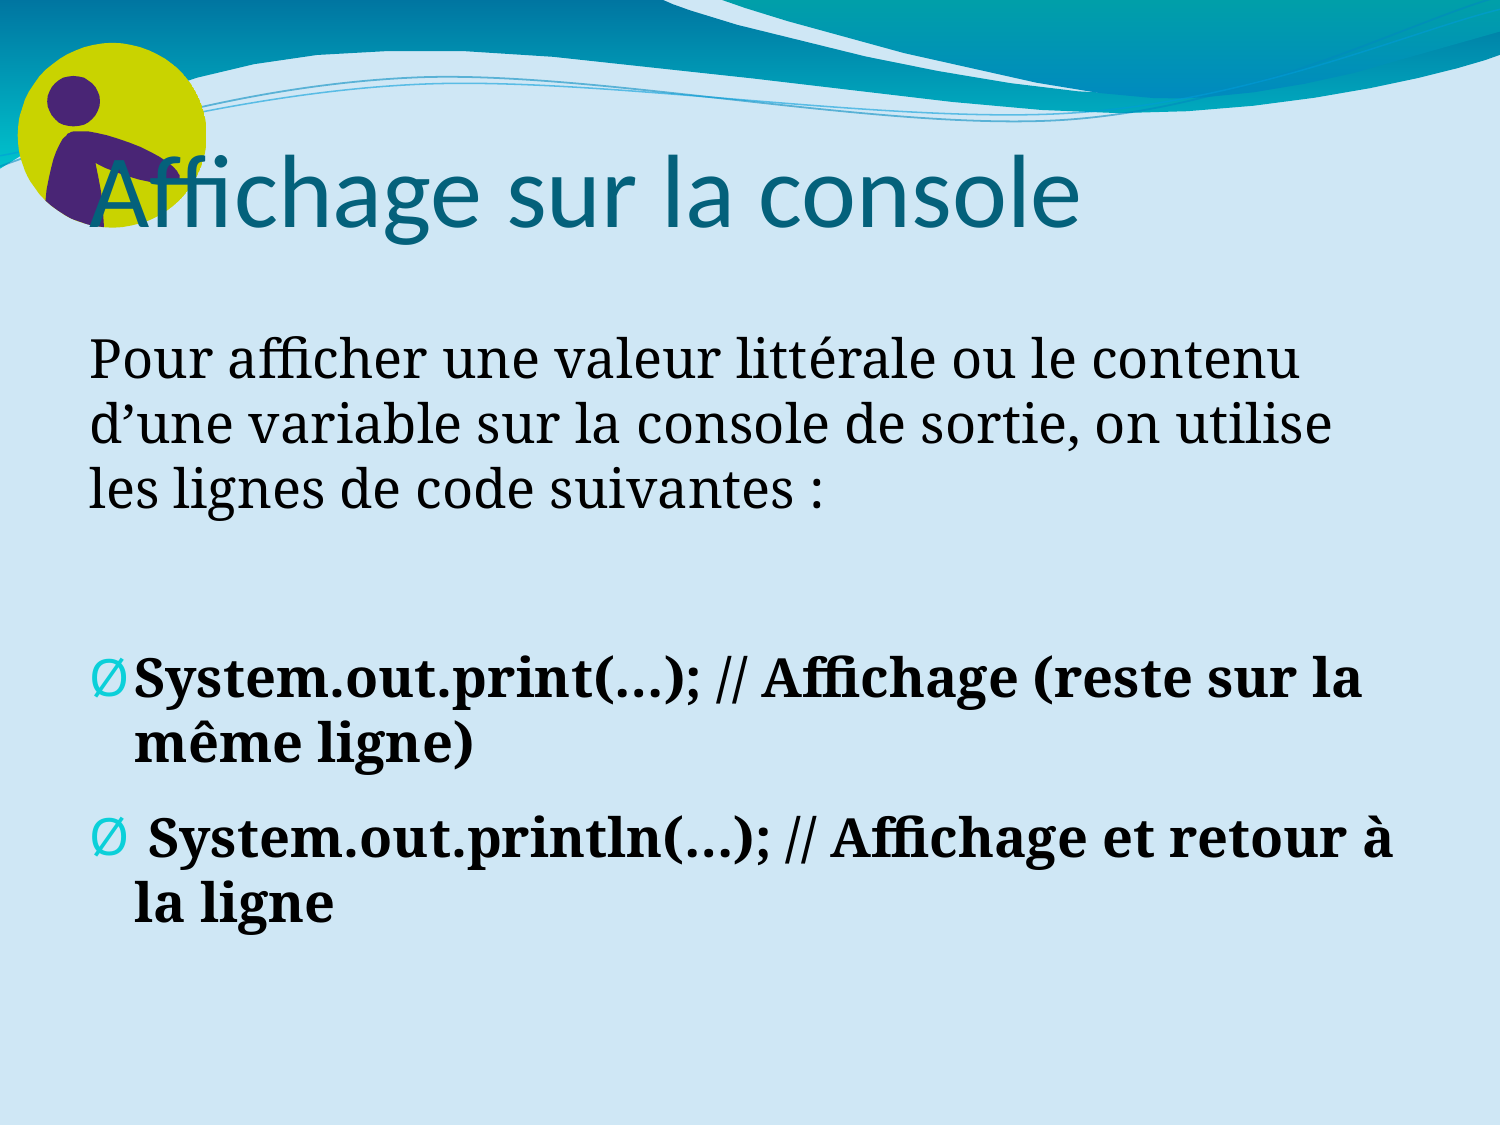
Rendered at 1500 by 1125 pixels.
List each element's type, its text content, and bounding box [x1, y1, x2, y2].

title Affichage sur la console [75, 115, 1425, 303]
list Pour afficher une valeur littérale ou le contenu d’une variable sur la console de sortie, on utilise les lignes de code suivantes : System.out.print(…); // Affichage (reste sur la même ligne) System.out.println(…); // Affichage et retour à la ligne [75, 317, 1425, 1038]
